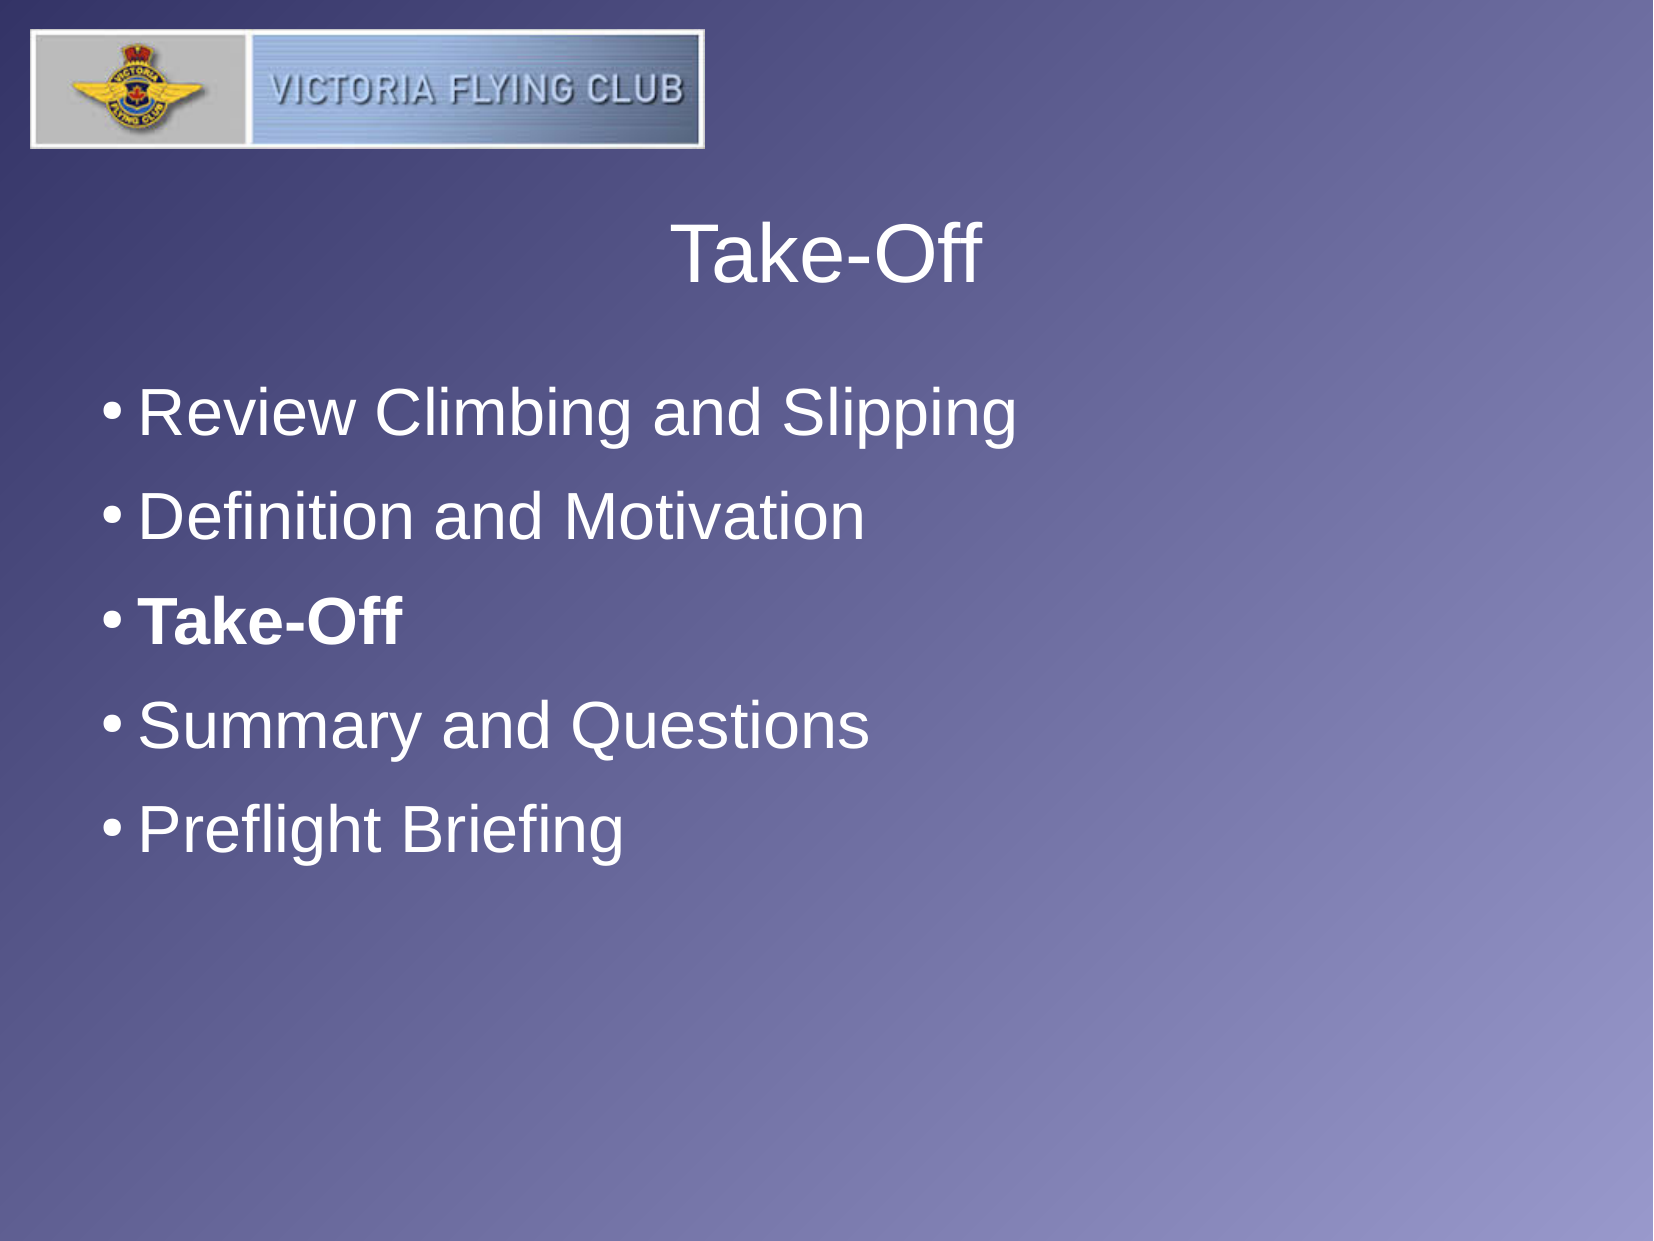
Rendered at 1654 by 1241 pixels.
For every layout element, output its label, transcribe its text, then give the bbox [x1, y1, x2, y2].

picture [30, 29, 705, 149]
list Review Climbing and Slipping Definition and Motivation Take-Off Summary and Questions Preflight Briefing [82, 375, 1571, 1095]
title Take-Off [82, 150, 1571, 358]
